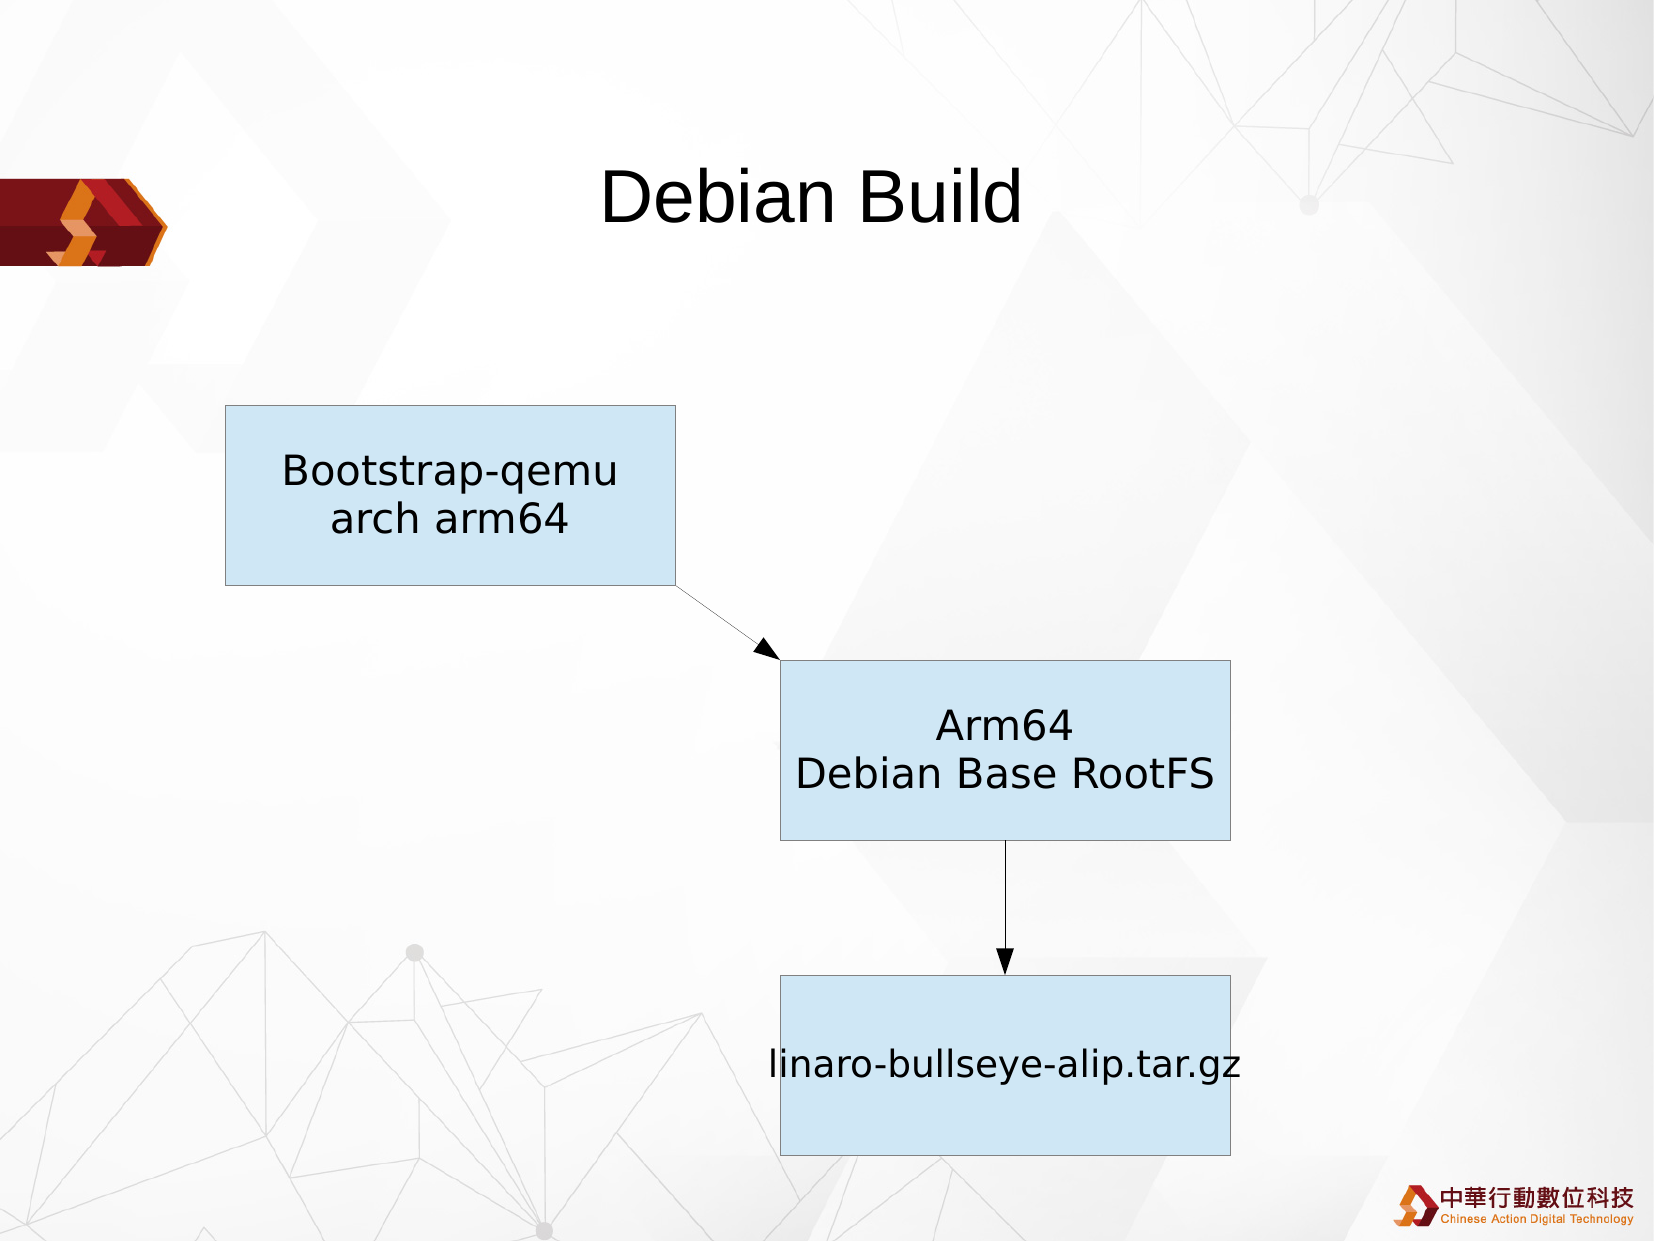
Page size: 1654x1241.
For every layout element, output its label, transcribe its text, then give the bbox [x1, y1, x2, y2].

text_box linaro-bullseye-alip.tar.gz [780, 975, 1231, 1156]
title Debian Build [118, 112, 1506, 281]
text_box Arm64 Debian Base RootFS [780, 660, 1231, 841]
text_box Bootstrap-qemu arch arm64 [225, 405, 676, 586]
picture [0, 0, 1654, 1241]
